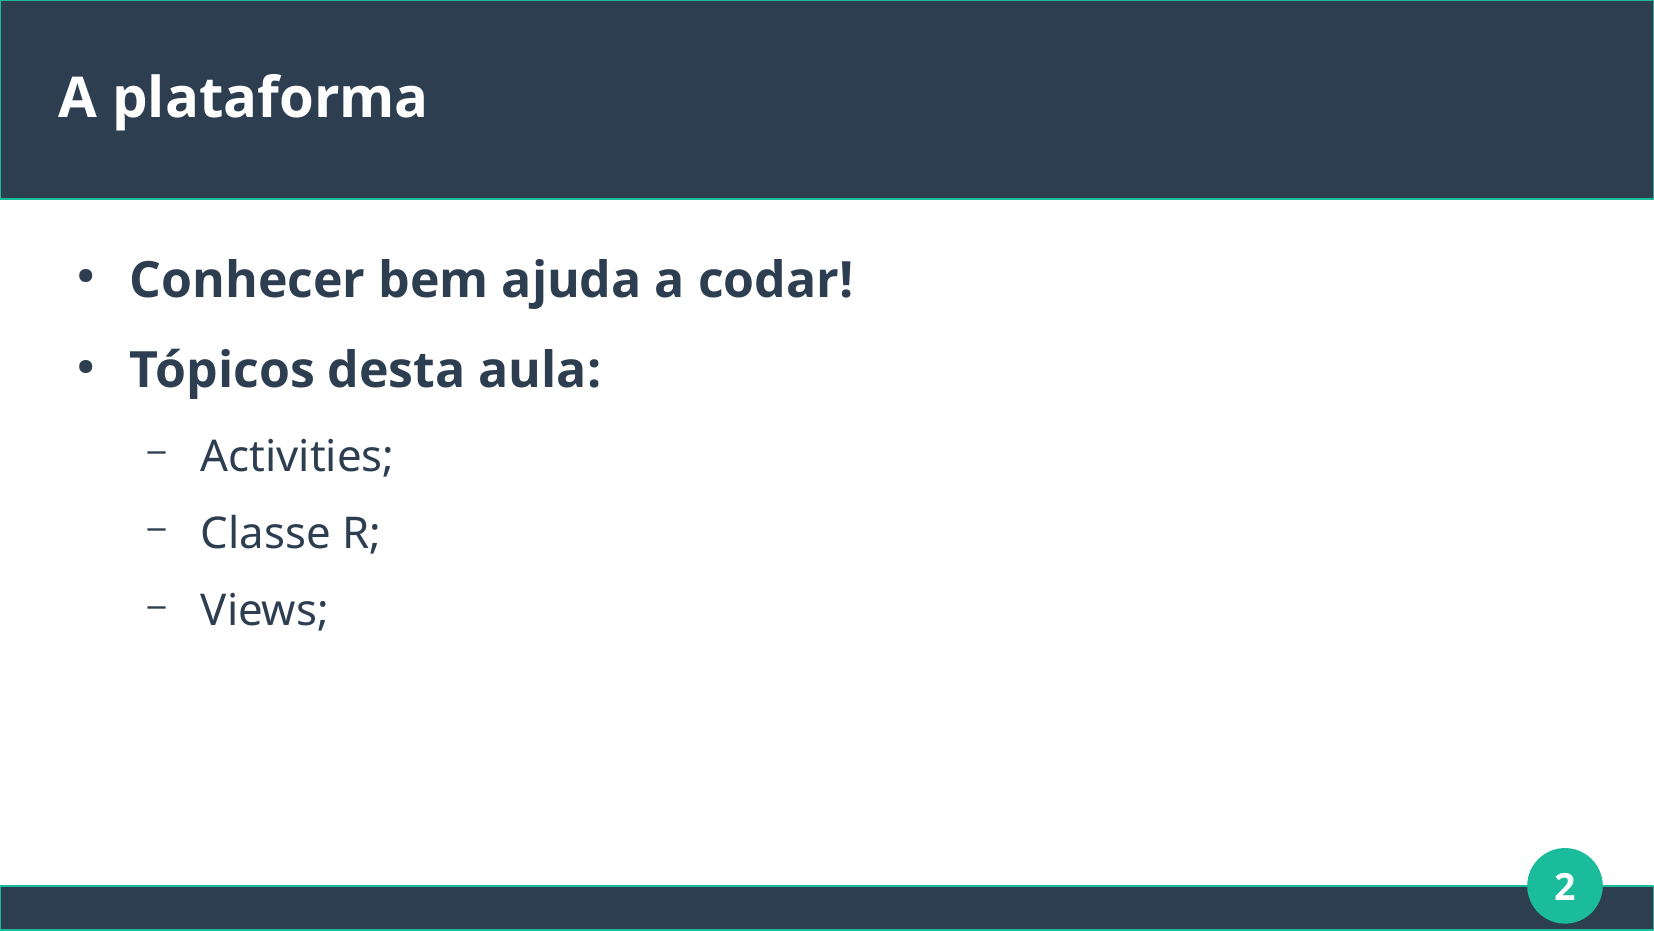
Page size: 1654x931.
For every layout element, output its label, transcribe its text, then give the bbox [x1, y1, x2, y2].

list Conhecer bem ajuda a codar! Tópicos desta aula: Activities; Classe R; Views; [59, 243, 1595, 864]
title A plataforma [59, 37, 1595, 155]
